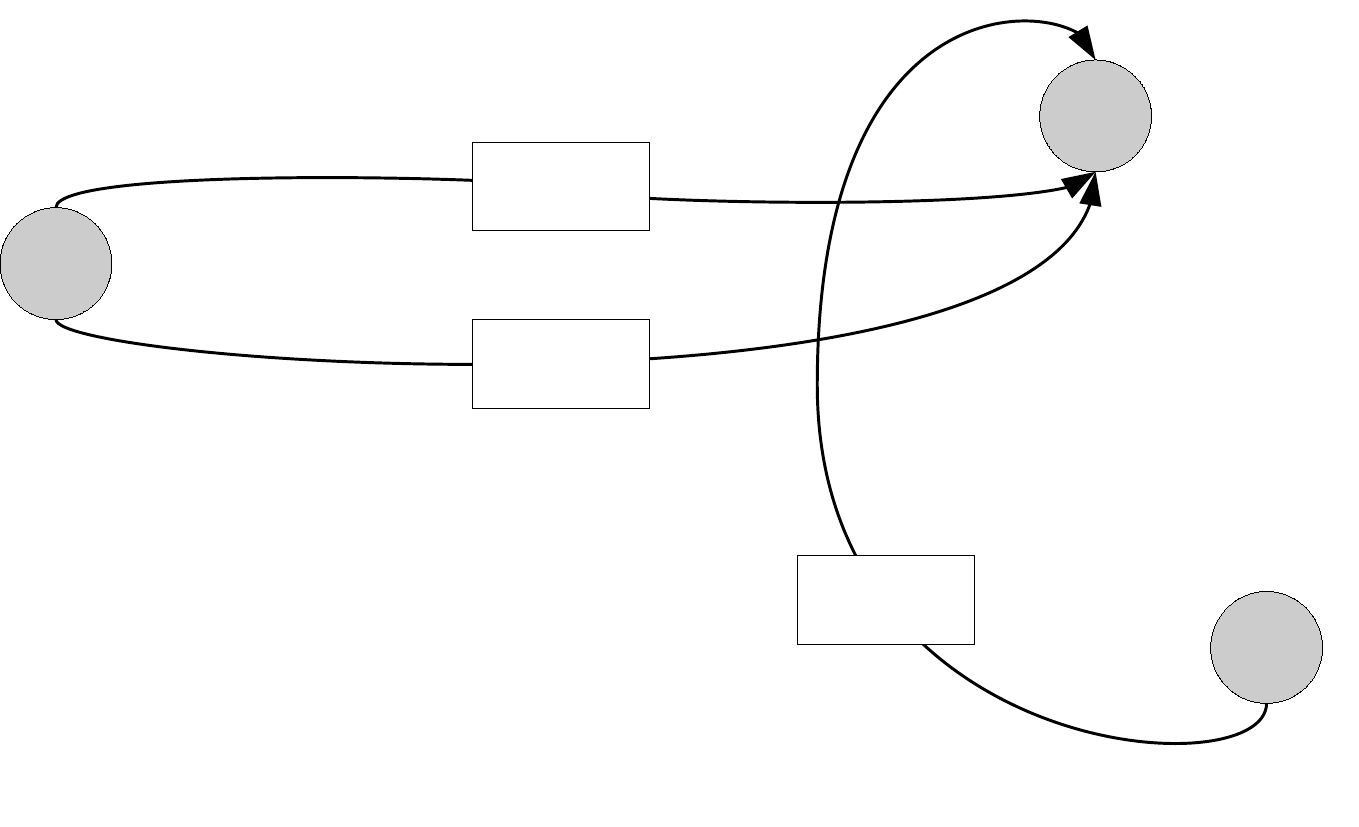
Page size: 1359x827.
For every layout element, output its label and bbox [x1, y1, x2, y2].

text_box [1210, 591, 1323, 704]
text_box [472, 319, 650, 409]
text_box [472, 142, 650, 231]
text_box [1039, 59, 1152, 172]
text_box [0, 207, 112, 320]
text_box [797, 555, 975, 645]
